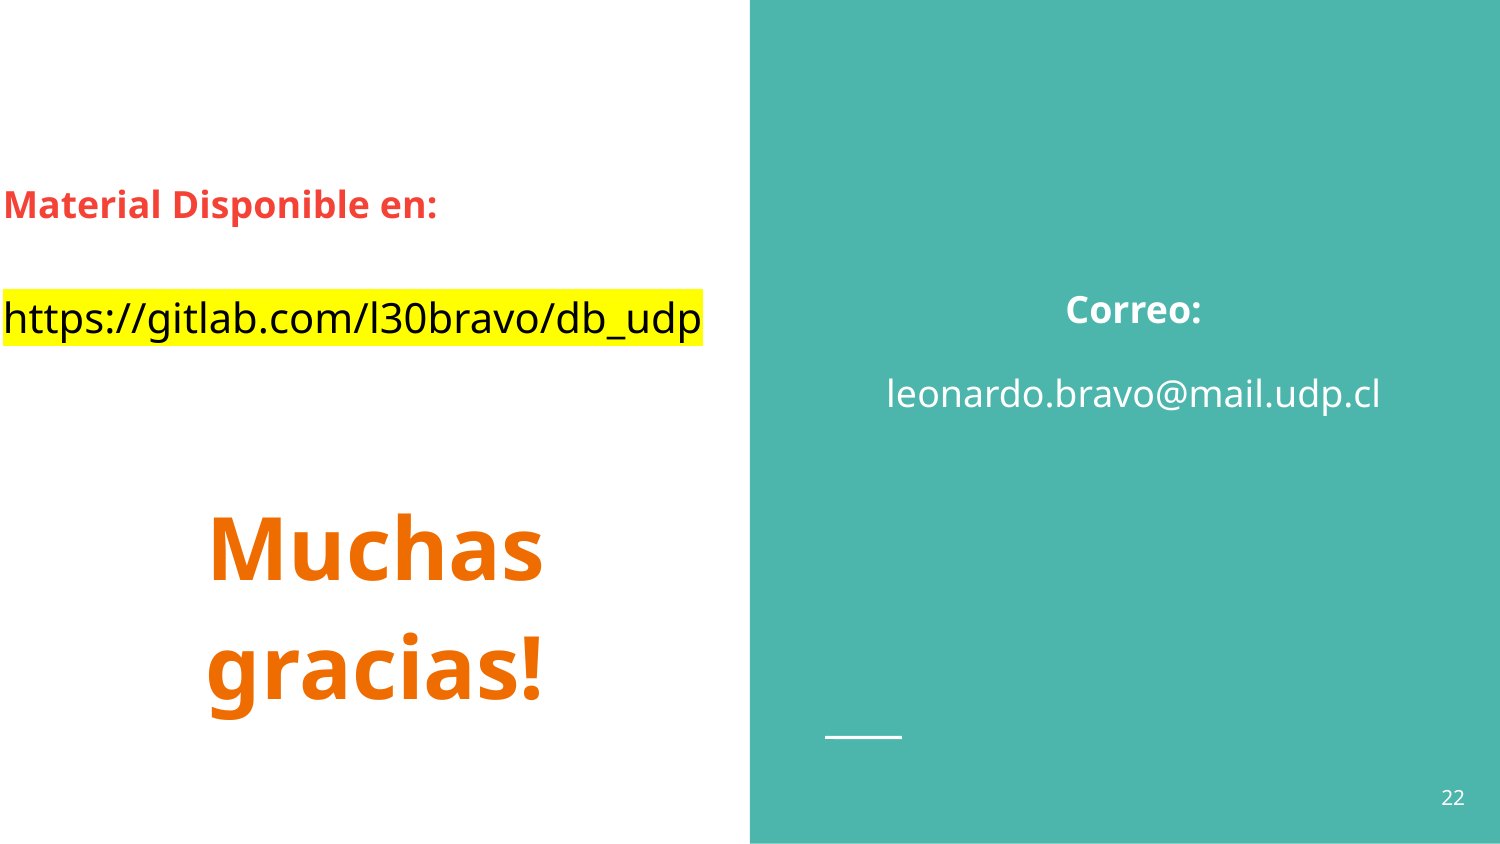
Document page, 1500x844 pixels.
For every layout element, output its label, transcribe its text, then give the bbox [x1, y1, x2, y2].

text_box Material Disponible en: https://gitlab.com/l30bravo/db_udp [0, 171, 792, 354]
list Correo: leonardo.bravo@mail.udp.cl [767, 11, 1500, 844]
slide_number <número> [1389, 764, 1480, 830]
title Muchas gracias! [43, 465, 708, 741]
